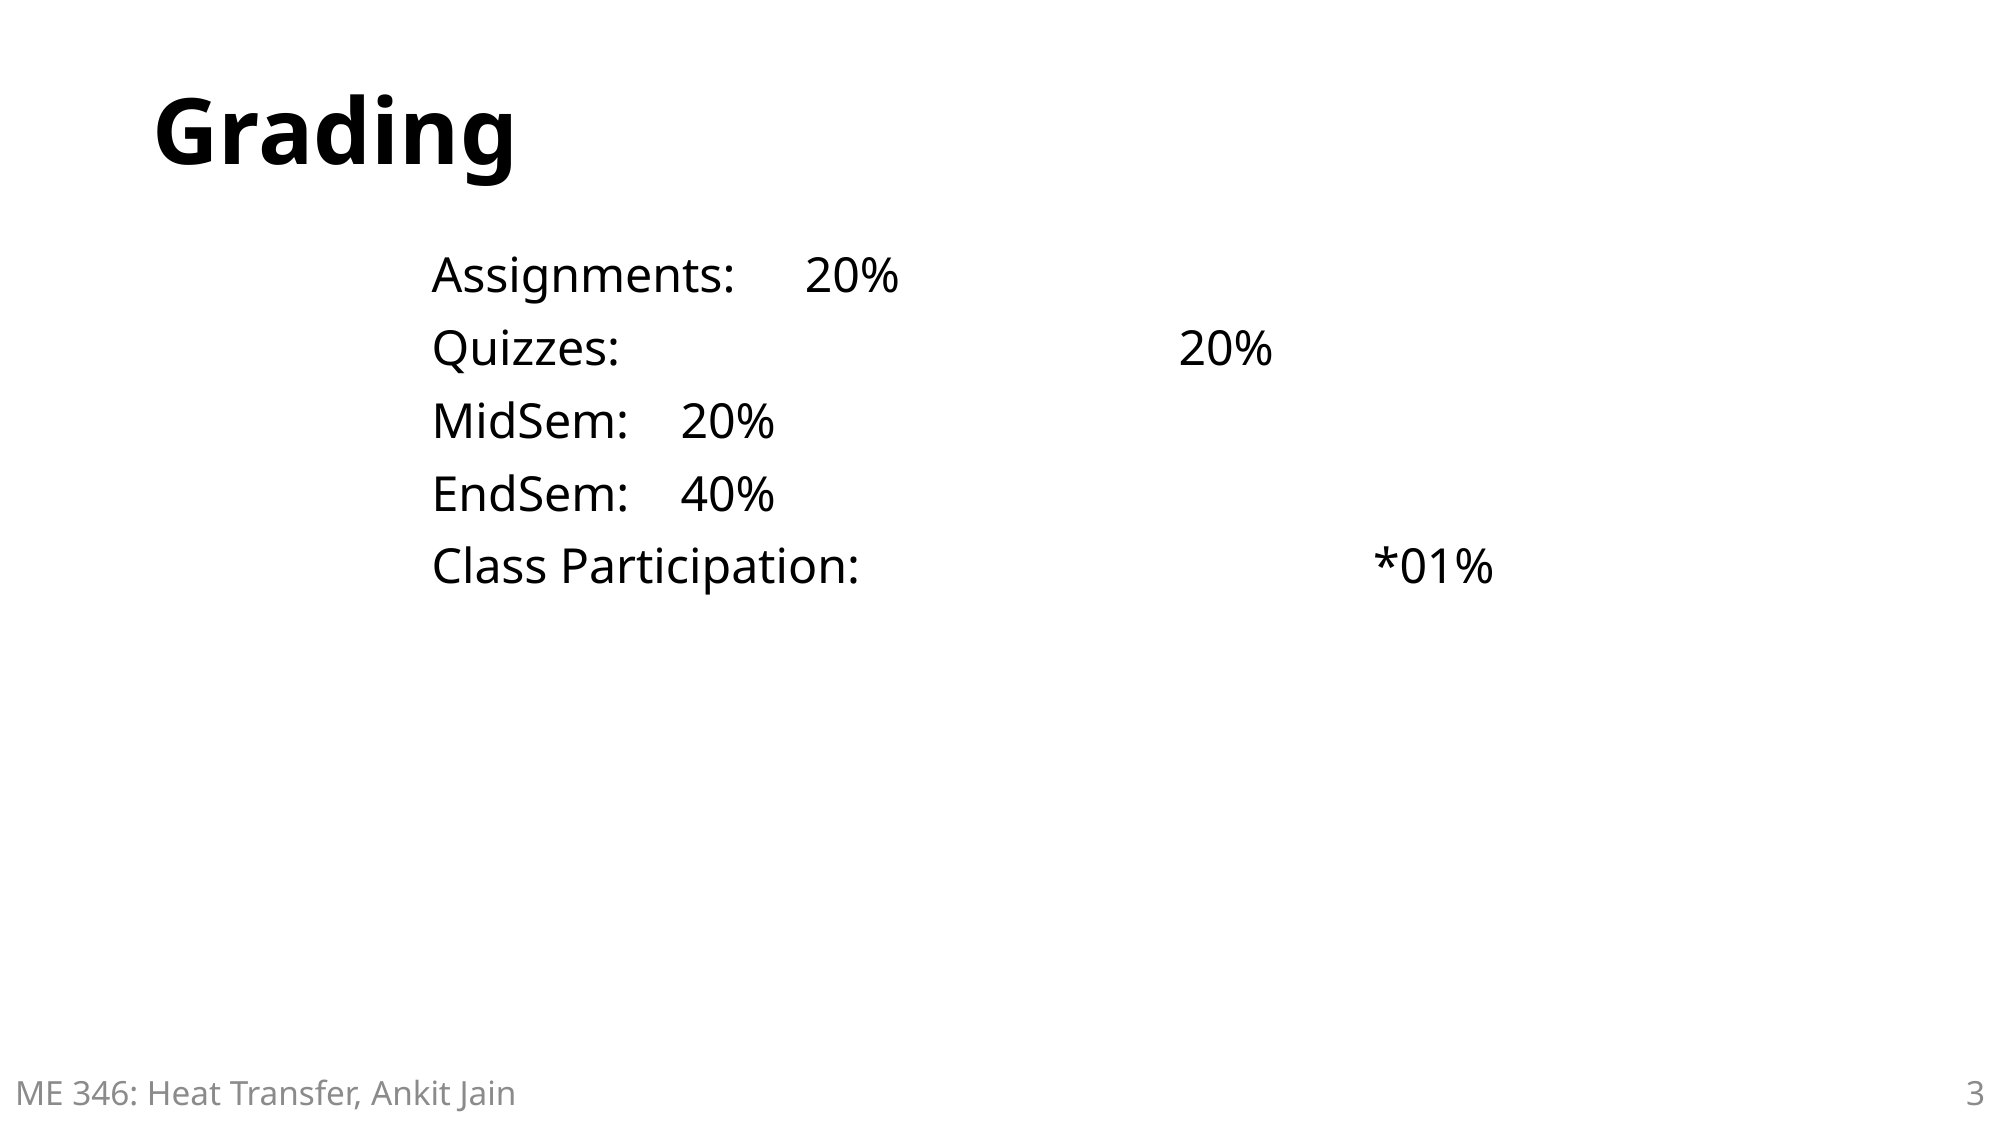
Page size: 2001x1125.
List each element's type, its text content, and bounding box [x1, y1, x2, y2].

title Grading [137, 25, 1863, 244]
list Assignments: 20% Quizzes: 20% MidSem: 20% EndSem: 40% Class Participation: *01% [416, 243, 1512, 612]
